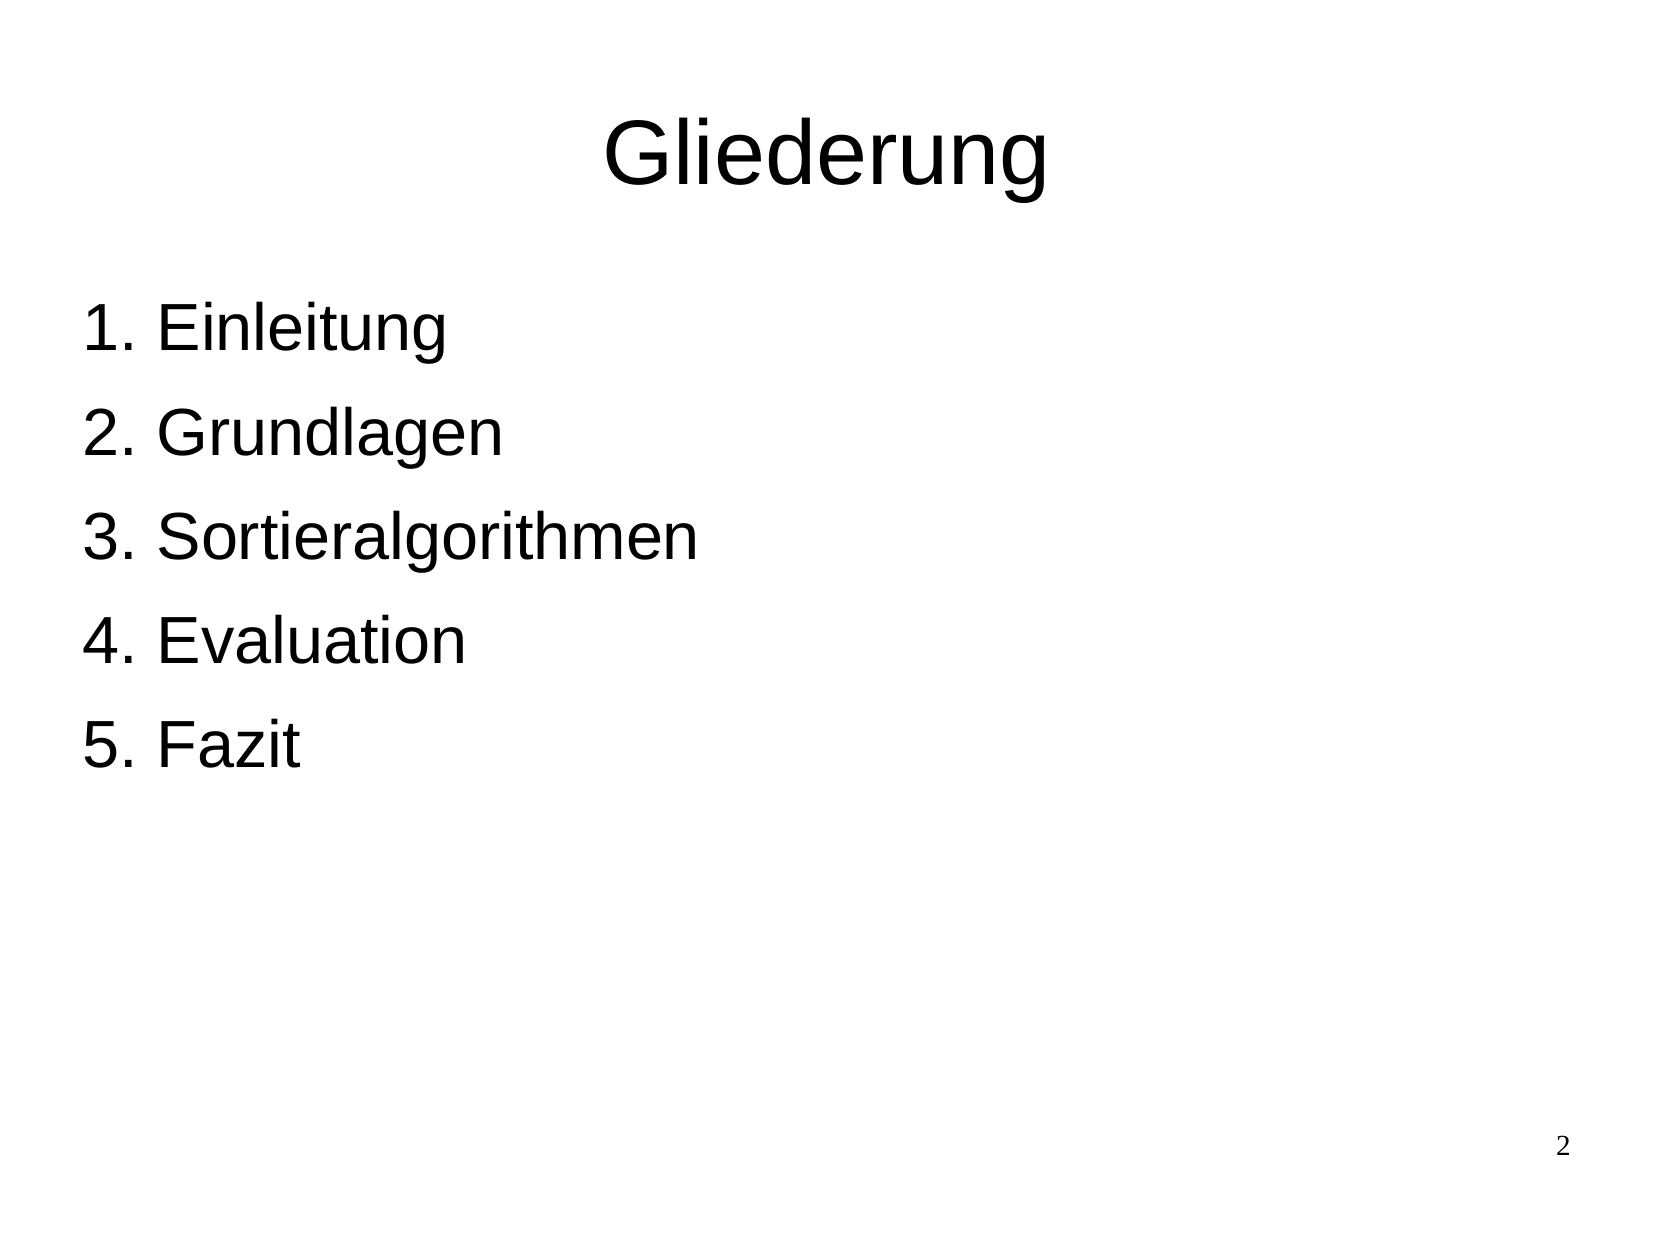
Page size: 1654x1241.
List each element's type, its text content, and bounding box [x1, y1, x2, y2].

list 1. Einleitung 2. Grundlagen 3. Sortieralgorithmen 4. Evaluation 5. Fazit [82, 290, 1571, 1109]
title Gliederung [82, 49, 1571, 257]
